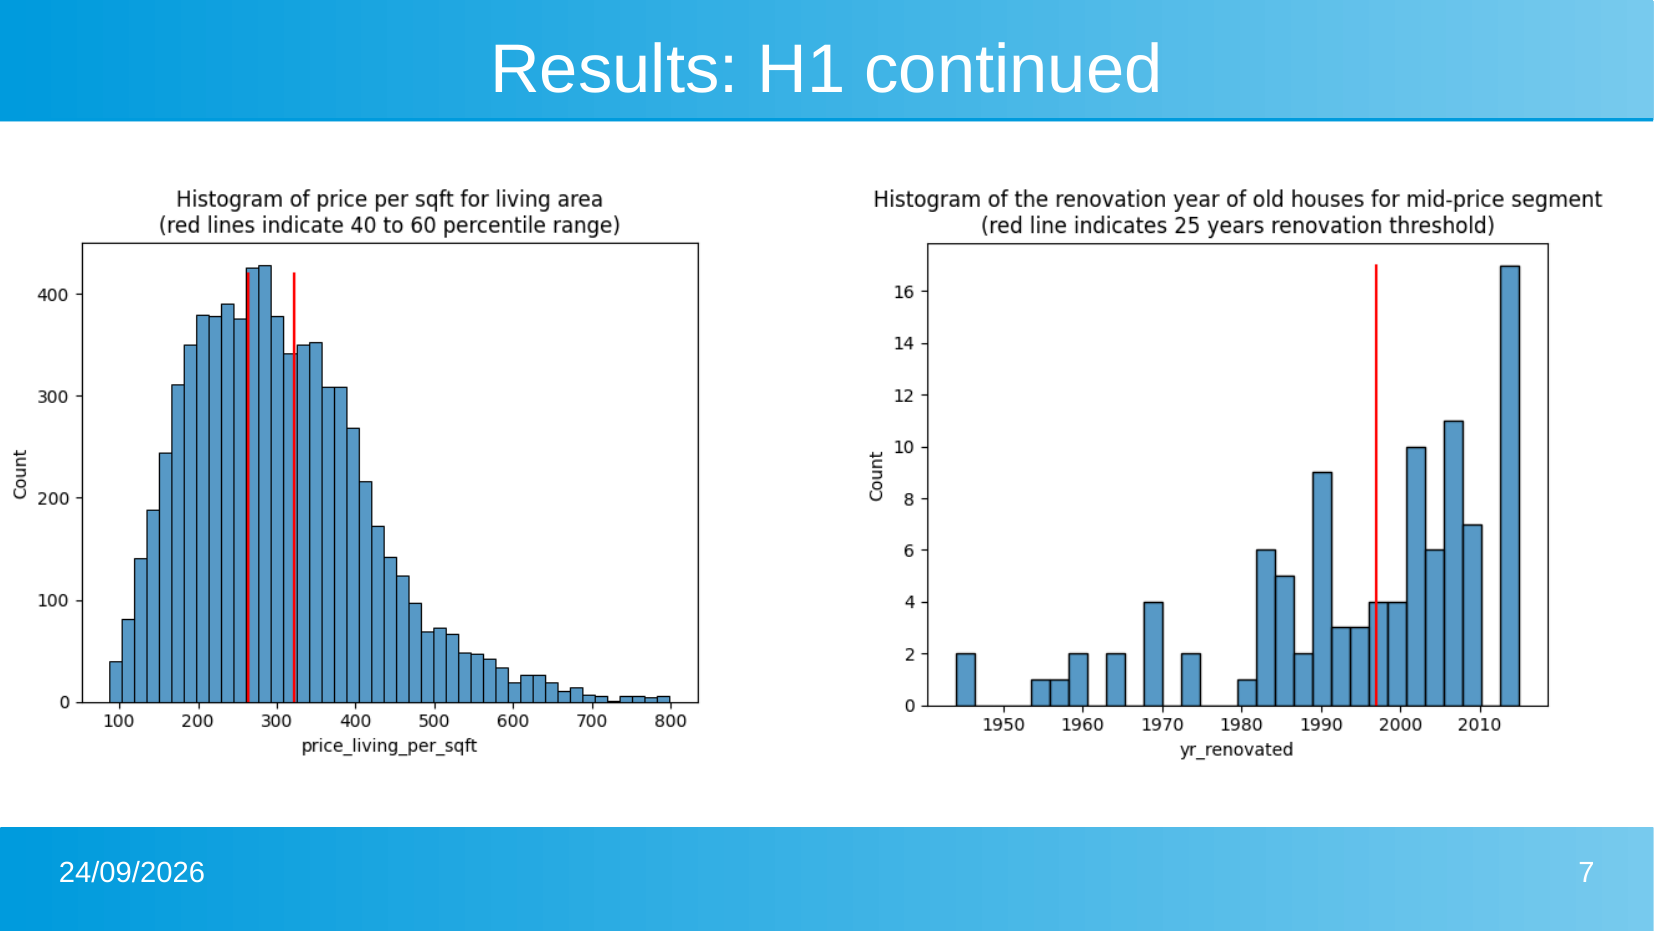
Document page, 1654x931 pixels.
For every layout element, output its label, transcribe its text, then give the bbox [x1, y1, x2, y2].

title Results: H1 continued [59, 29, 1595, 108]
picture [0, 177, 709, 768]
picture [856, 177, 1614, 772]
